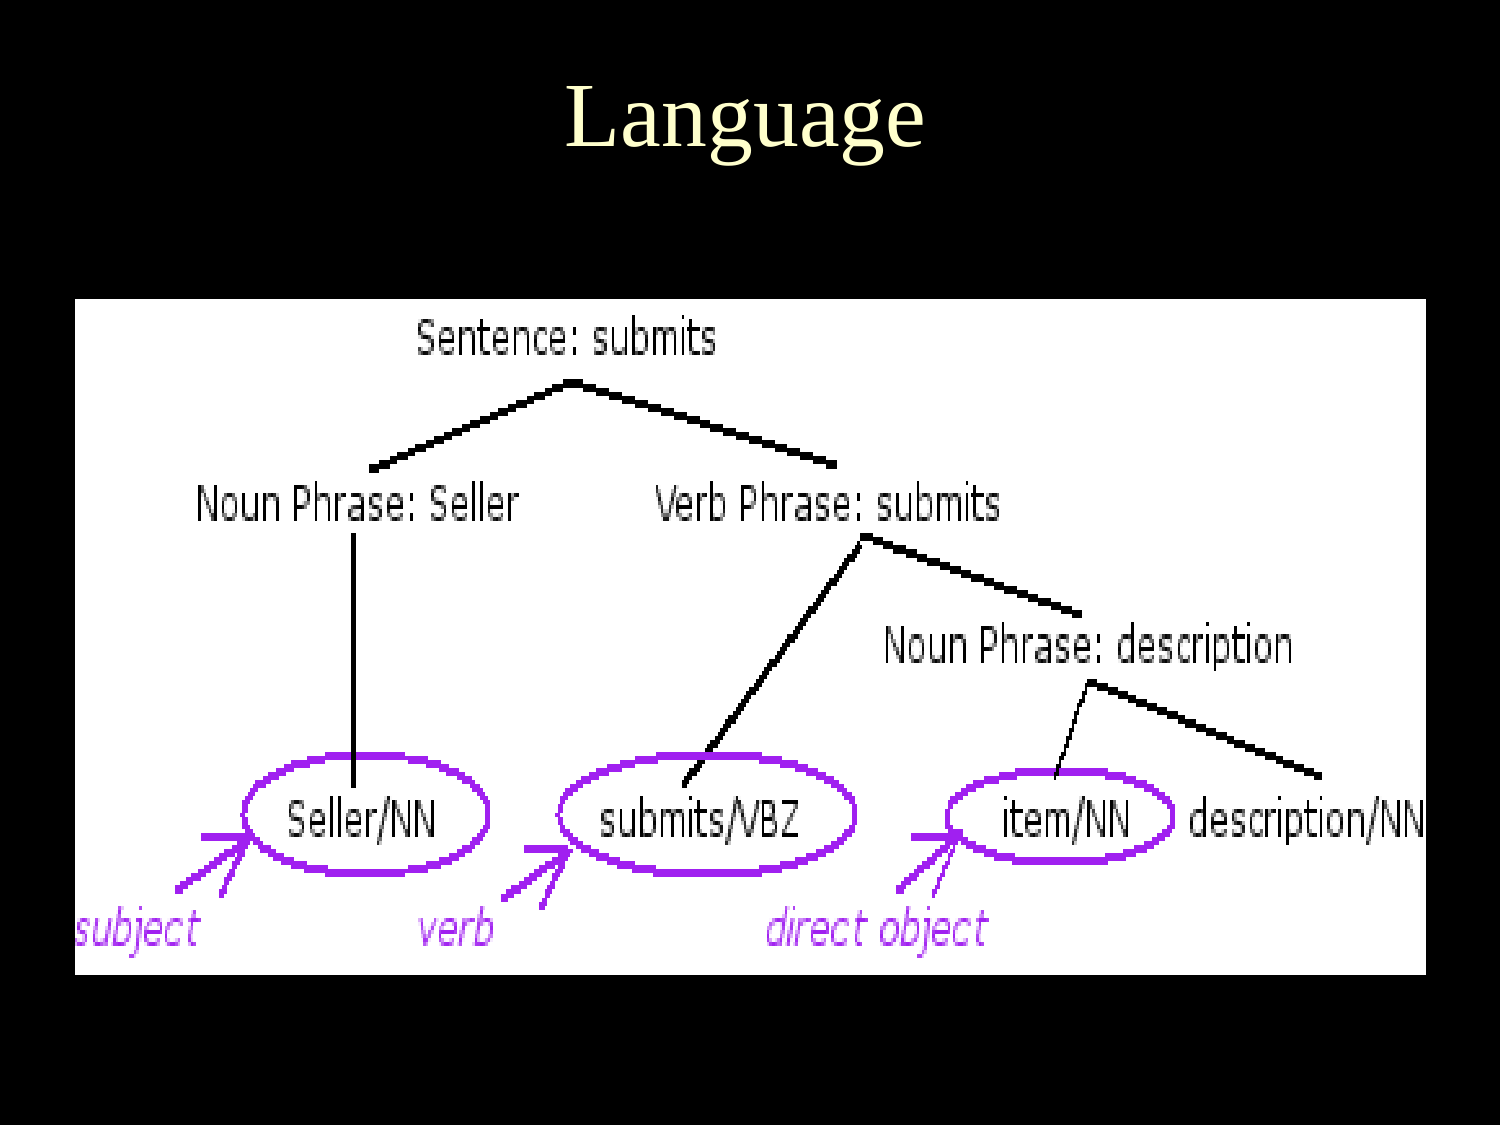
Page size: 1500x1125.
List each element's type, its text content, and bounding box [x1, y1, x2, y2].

title Language [108, 25, 1384, 214]
picture [75, 299, 1426, 976]
